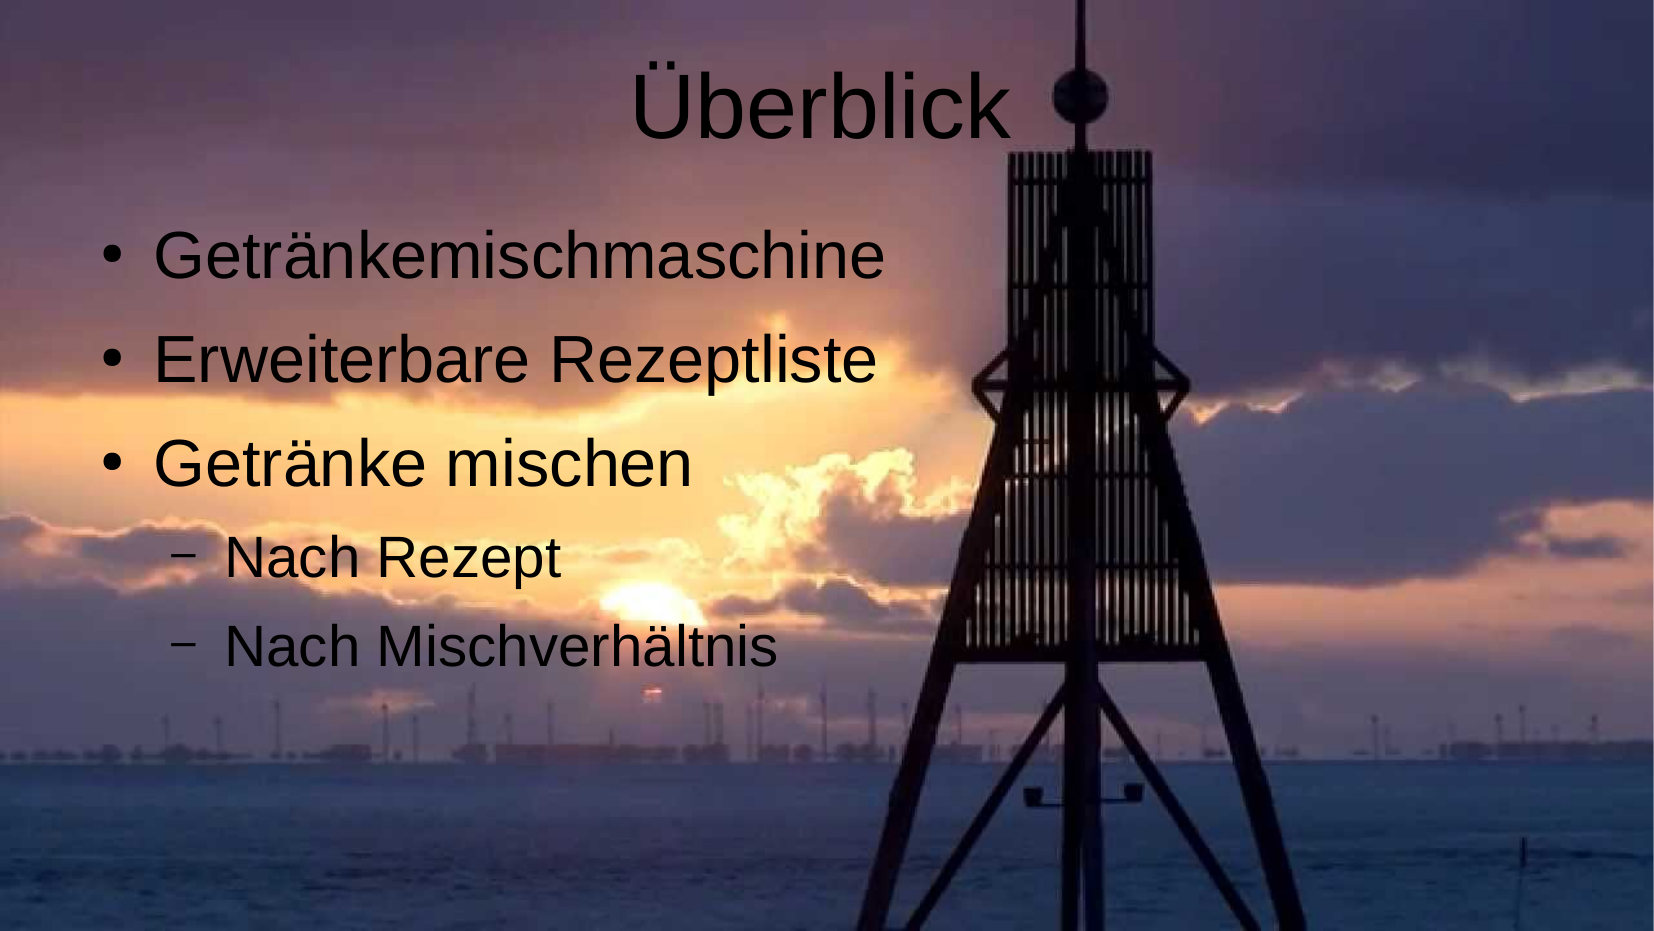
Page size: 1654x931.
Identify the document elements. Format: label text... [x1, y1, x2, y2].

title Überblick [76, 29, 1565, 185]
picture [0, 0, 1654, 931]
list Getränkemischmaschine Erweiterbare Rezeptliste Getränke mischen Nach Rezept Nach Mischverhältnis [82, 217, 1571, 758]
